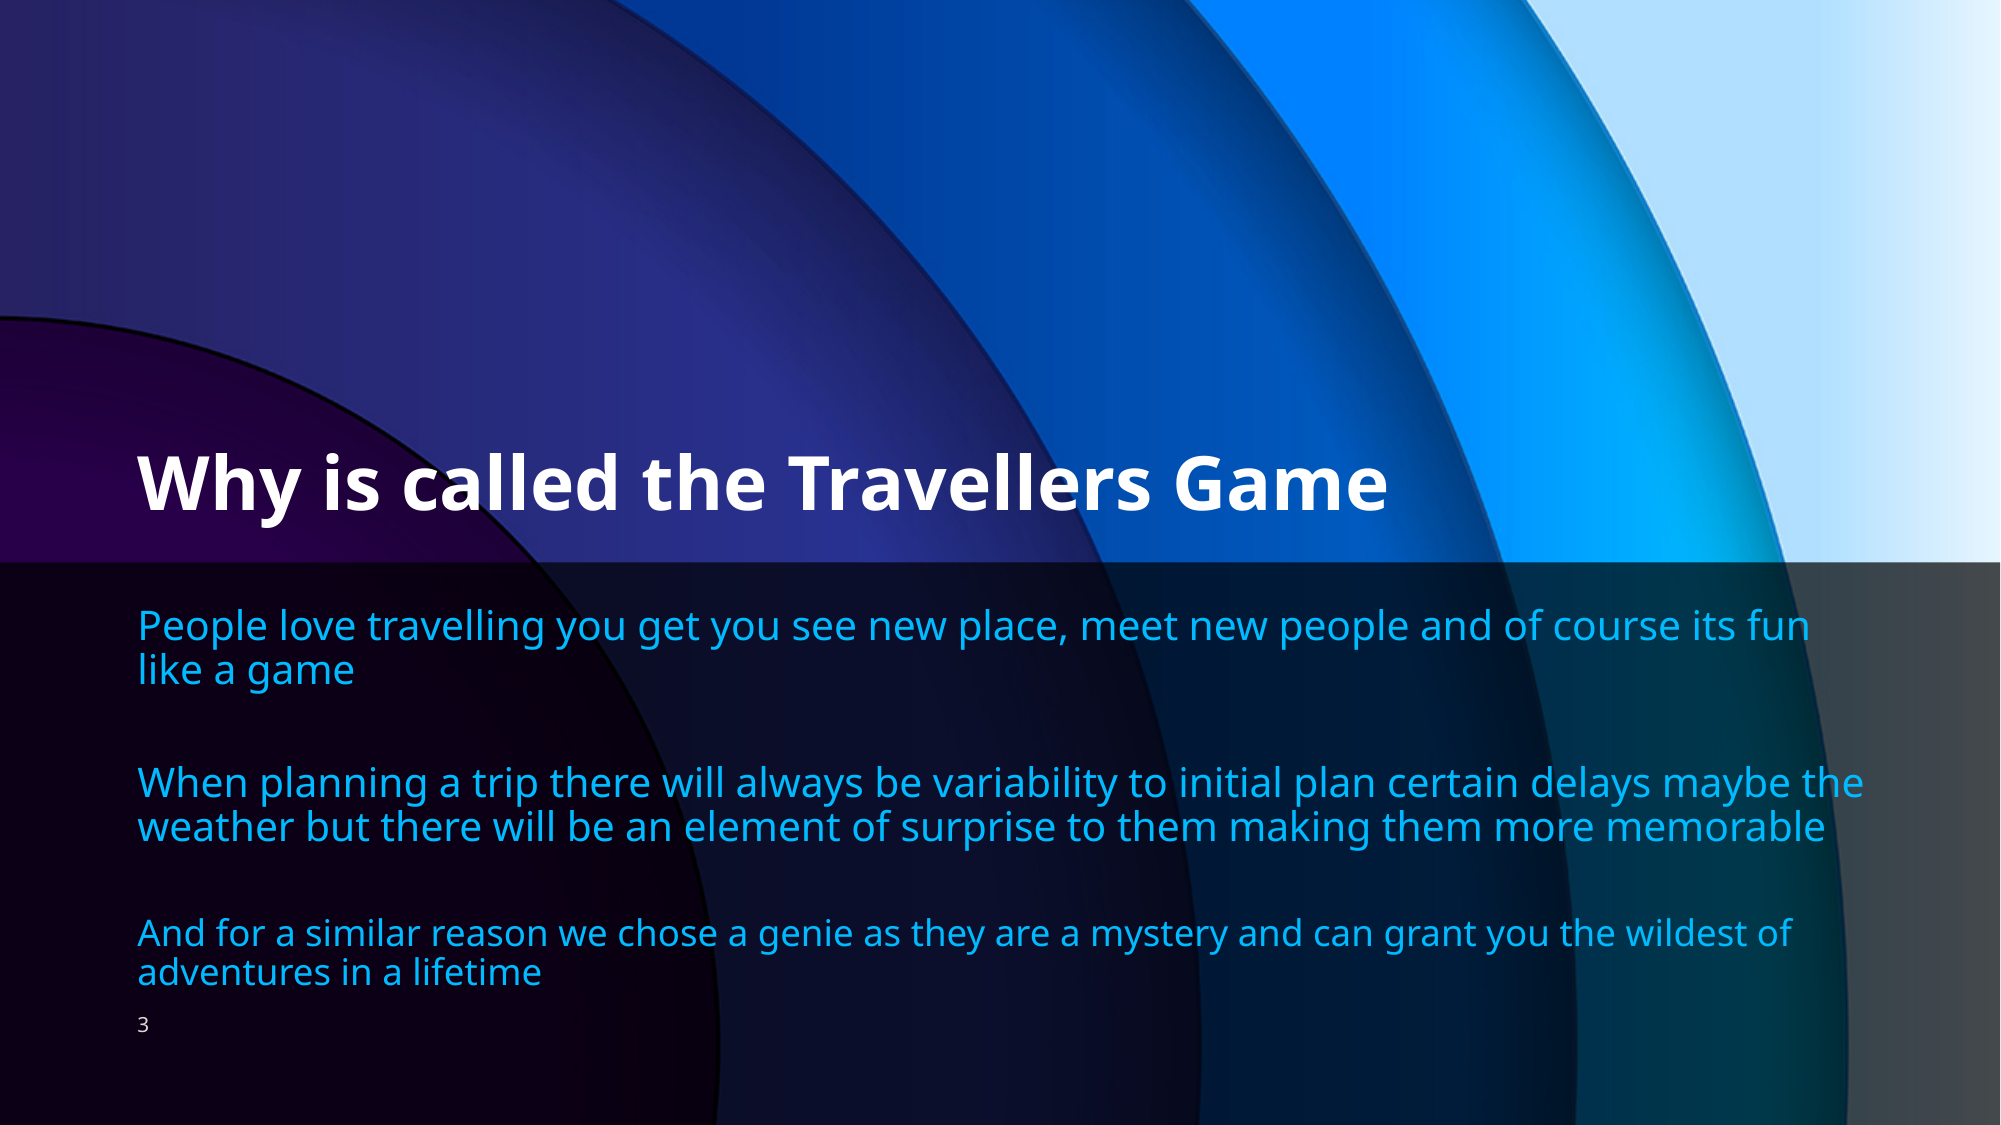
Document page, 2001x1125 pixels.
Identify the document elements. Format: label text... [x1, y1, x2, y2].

list People love travelling you get you see new place, meet new people and of course its fun like a game When planning a trip there will always be variability to initial plan certain delays maybe the weather but there will be an element of surprise to them making them more memorable And for a similar reason we chose a genie as they are a mystery and can grant you the wildest of adventures in a lifetime [137, 605, 1890, 1010]
text_box [137, 1009, 213, 1041]
title Why is called the Travellers Game [137, 434, 1889, 539]
